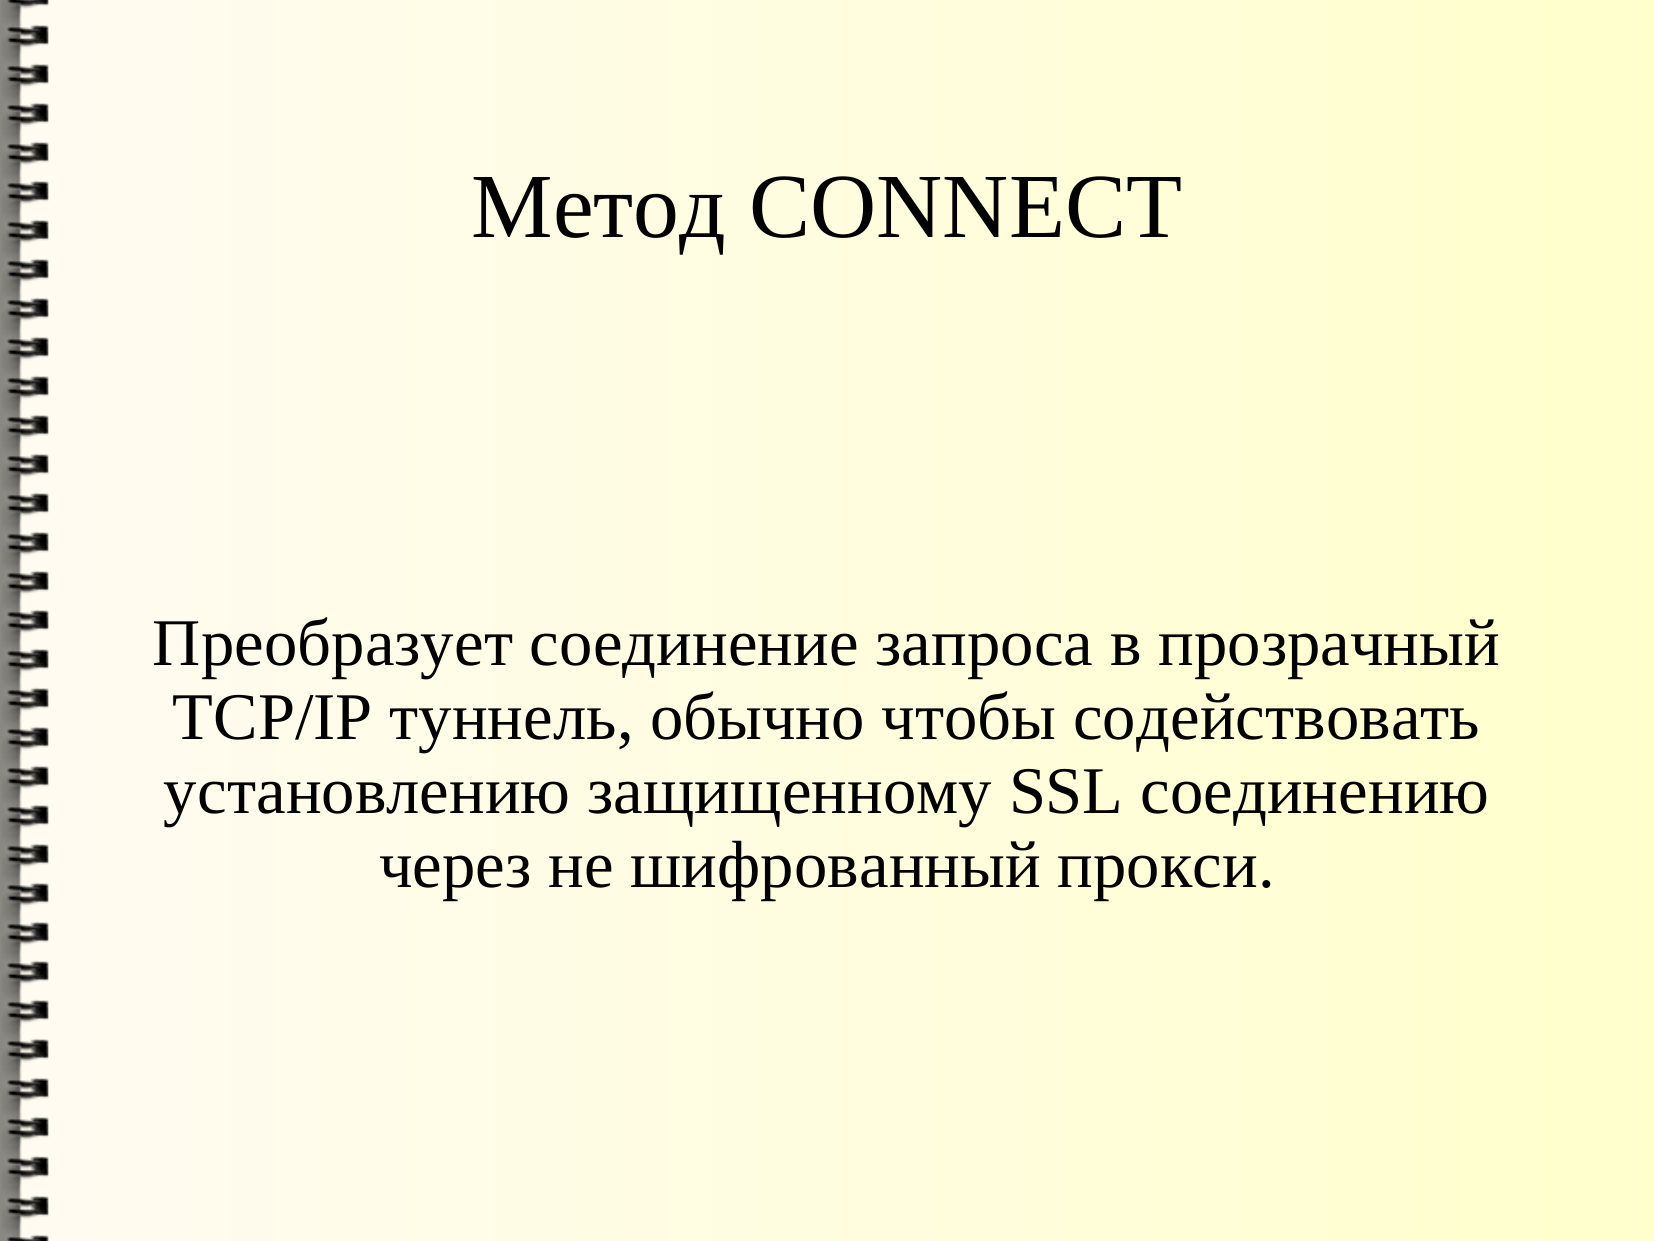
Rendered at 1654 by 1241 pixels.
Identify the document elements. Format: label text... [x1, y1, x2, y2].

subtitle Преобразует соединение запроса в прозрачный TCP/IP туннель, обычно чтобы содействовать установлению защищенному SSL соединению через не шифрованный прокси. [121, 344, 1534, 1164]
picture [0, 0, 1654, 1241]
title Метод CONNECT [121, 102, 1534, 311]
